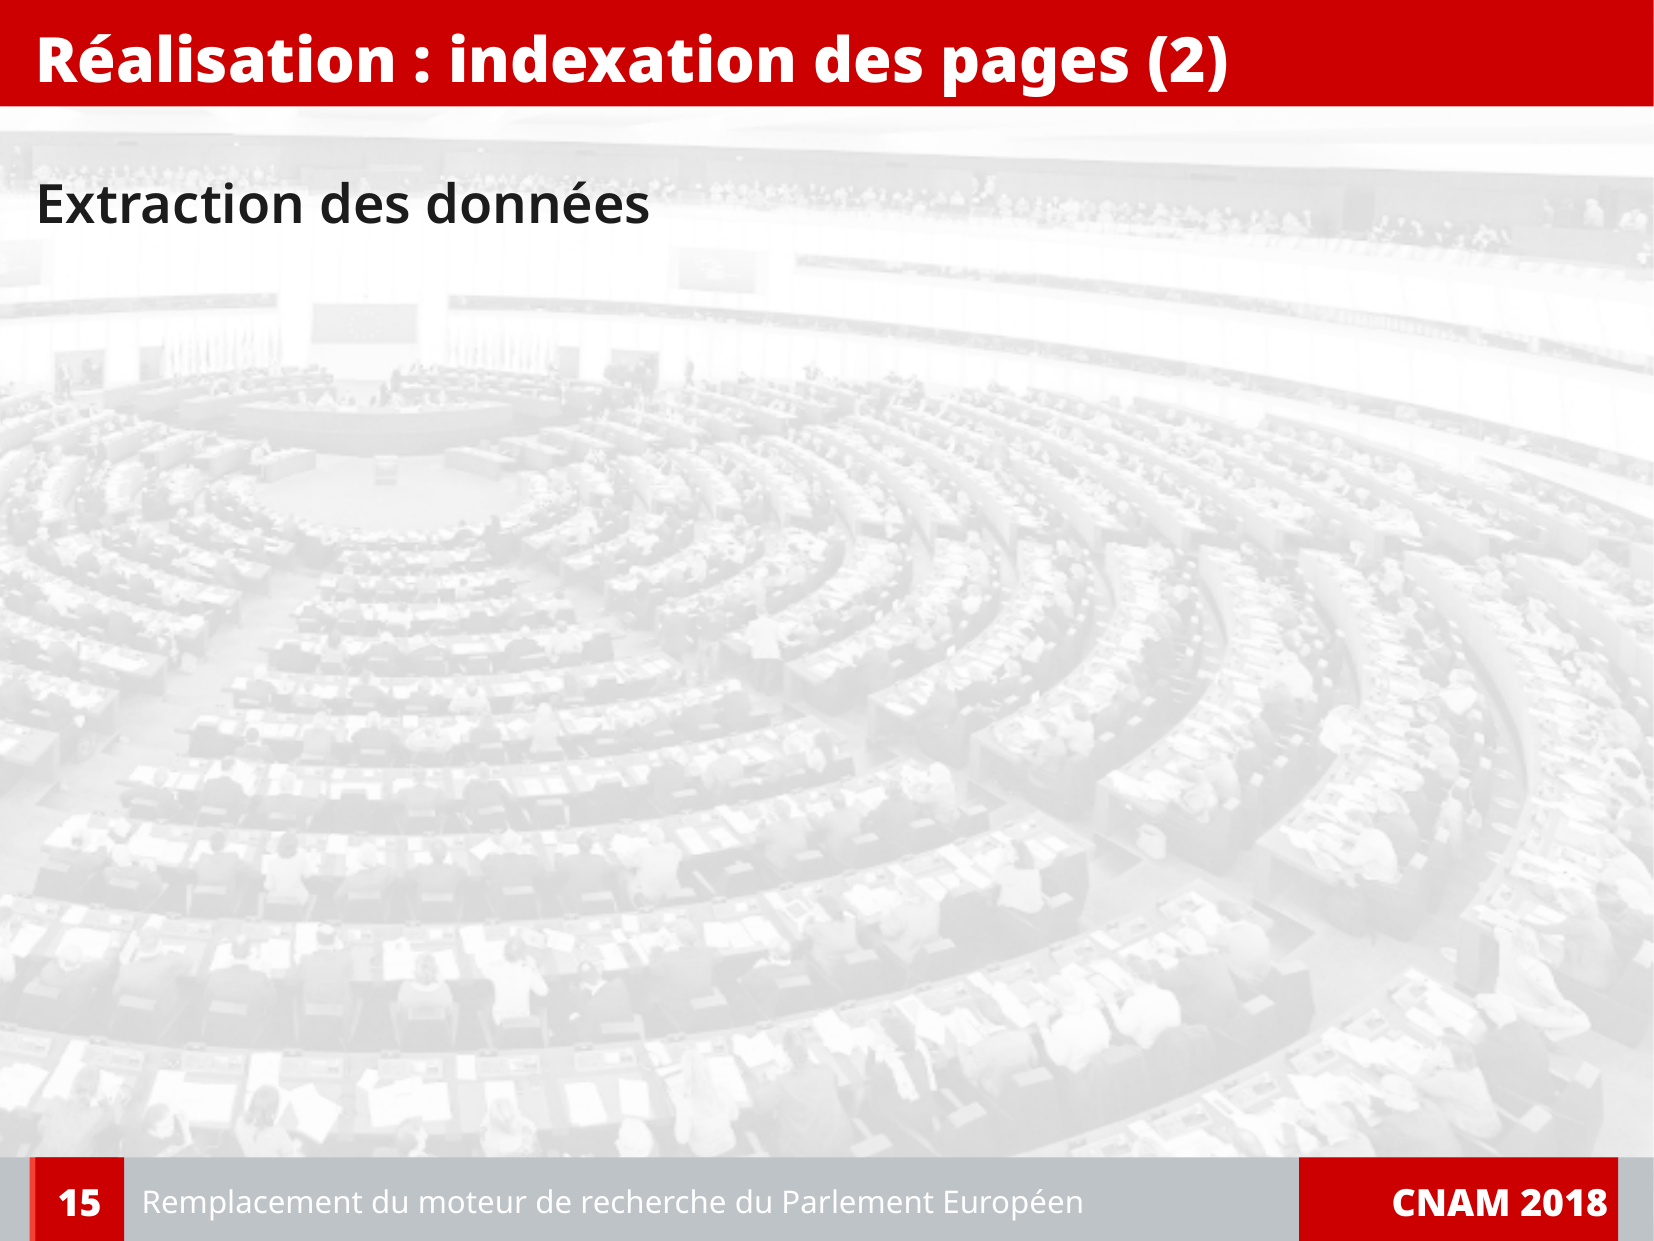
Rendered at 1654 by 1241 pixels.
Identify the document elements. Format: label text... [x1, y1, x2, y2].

picture [0, 107, 1654, 1157]
title Réalisation : indexation des pages (2) [35, 0, 1571, 101]
list Extraction des données [35, 165, 1619, 1123]
